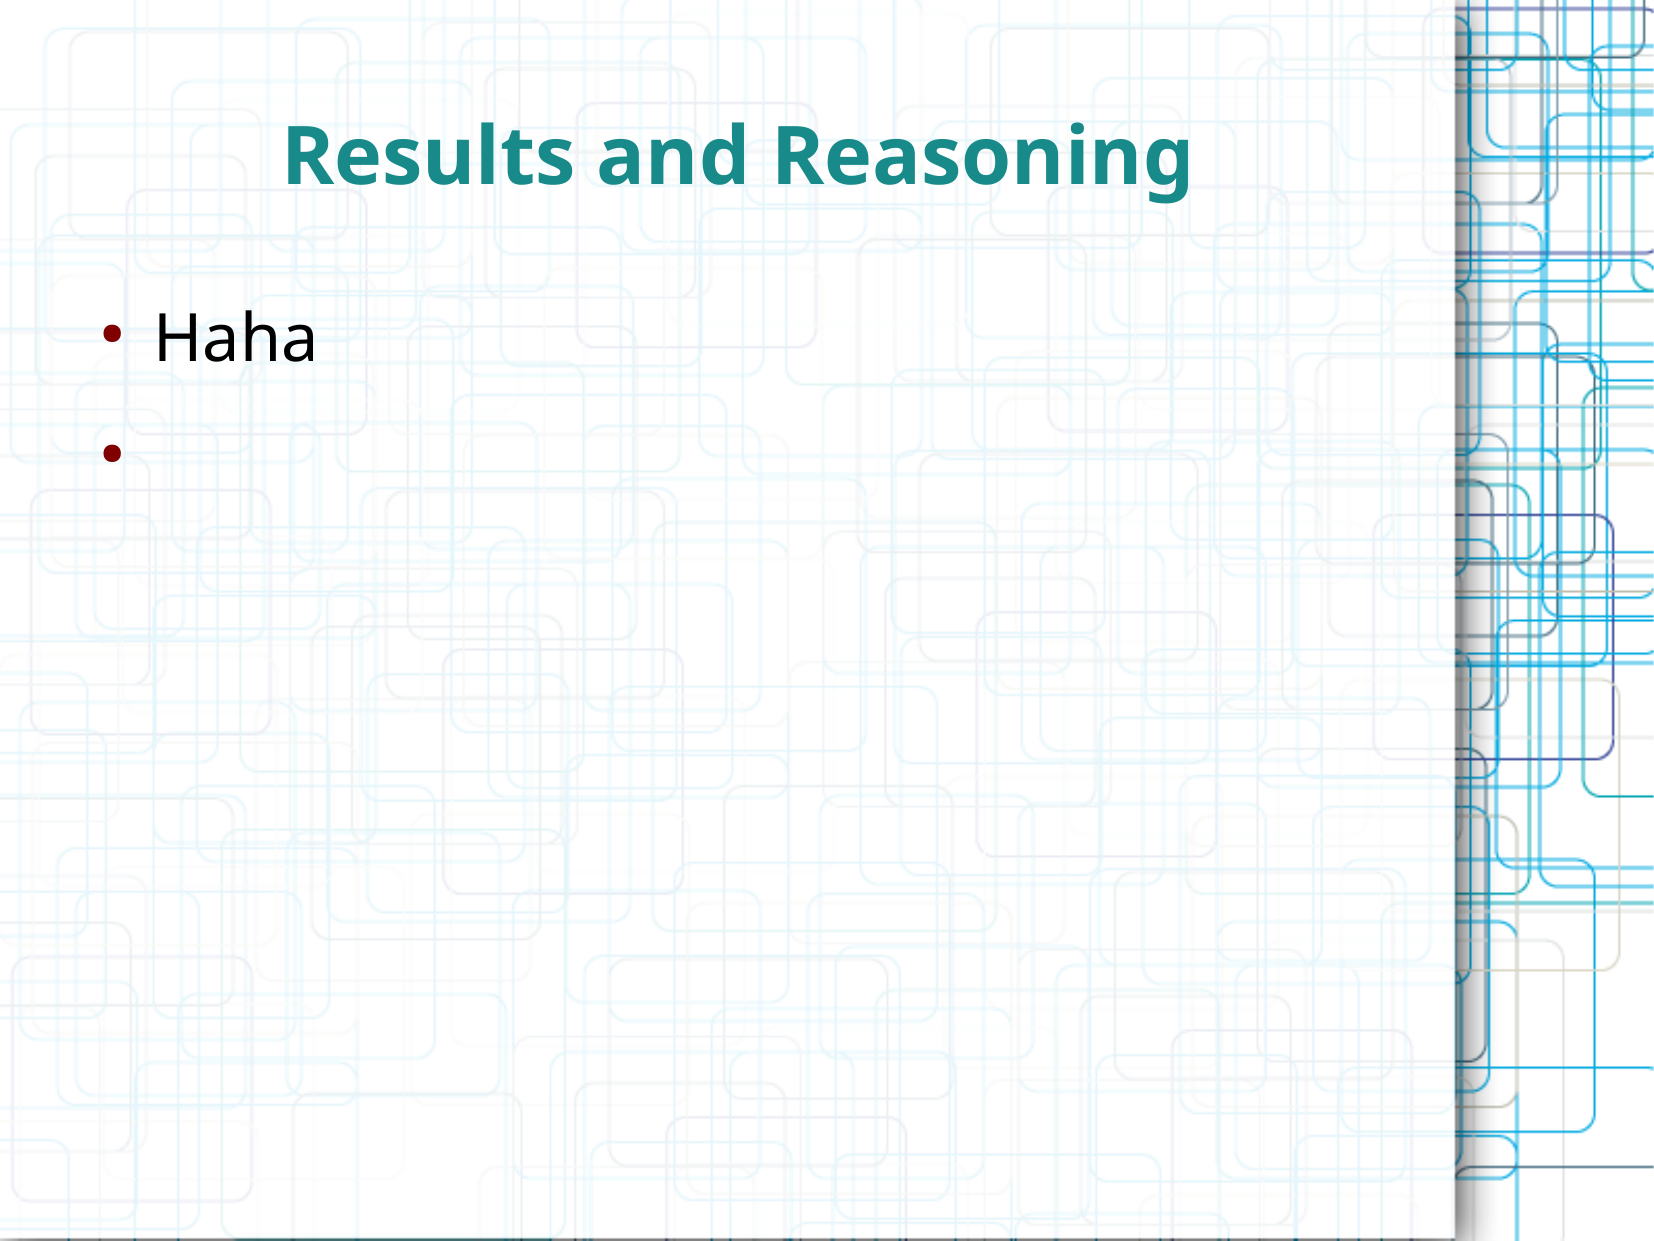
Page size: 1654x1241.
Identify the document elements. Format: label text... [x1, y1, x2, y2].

list Haha [82, 290, 1418, 1010]
title Results and Reasoning [59, 49, 1418, 257]
picture [0, 0, 1654, 1241]
